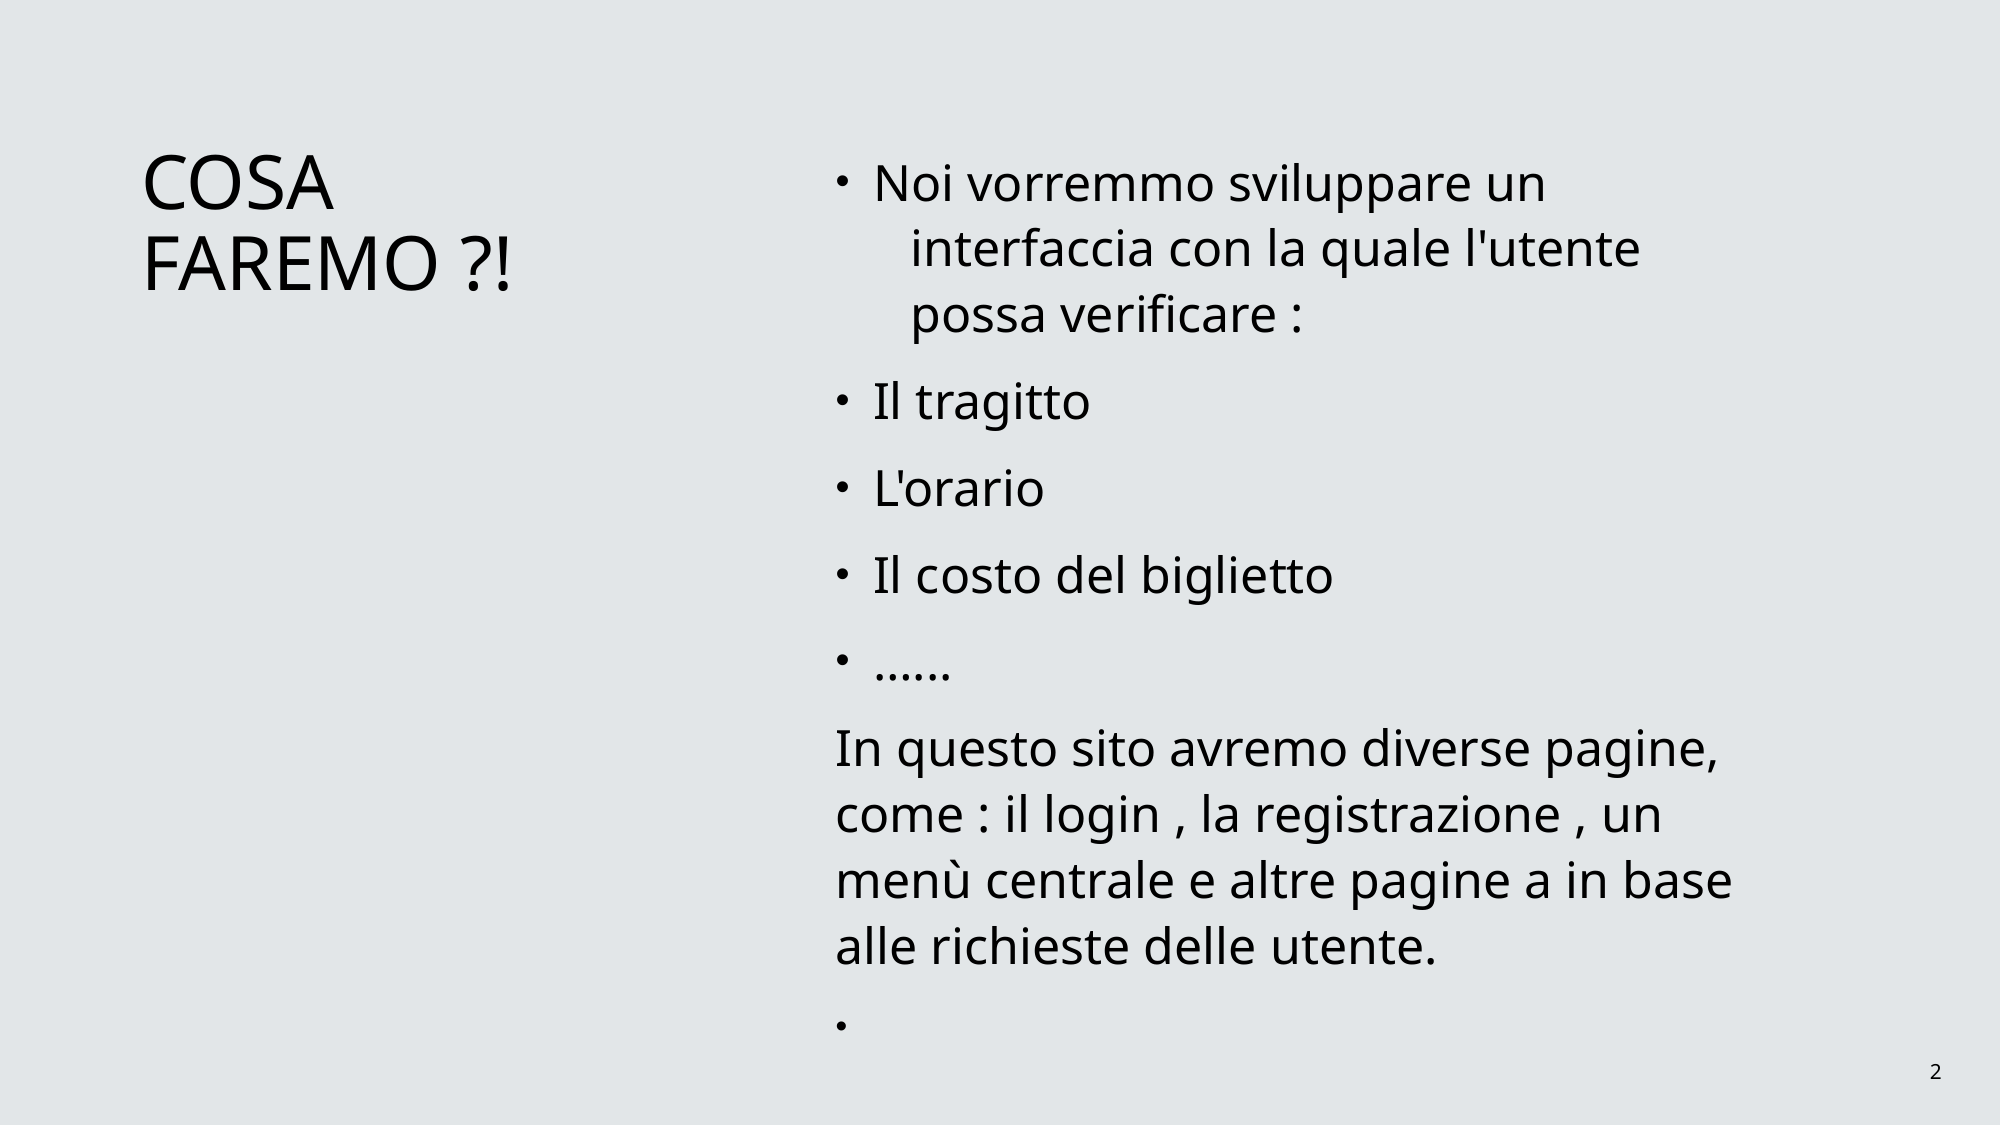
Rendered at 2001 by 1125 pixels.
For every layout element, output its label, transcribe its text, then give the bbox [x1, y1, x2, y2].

slide_number 2 [1888, 1042, 1983, 1103]
title COSA FAREMO ?! [126, 137, 618, 988]
list Noi vorremmo sviluppare un interfaccia con la quale l'utente possa verificare : Il tragitto L'orario Il costo del biglietto …... In questo sito avremo diverse pagine, come : il login , la registrazione , un menù centrale e altre pagine a in base alle richieste delle utente. [820, 137, 1793, 988]
